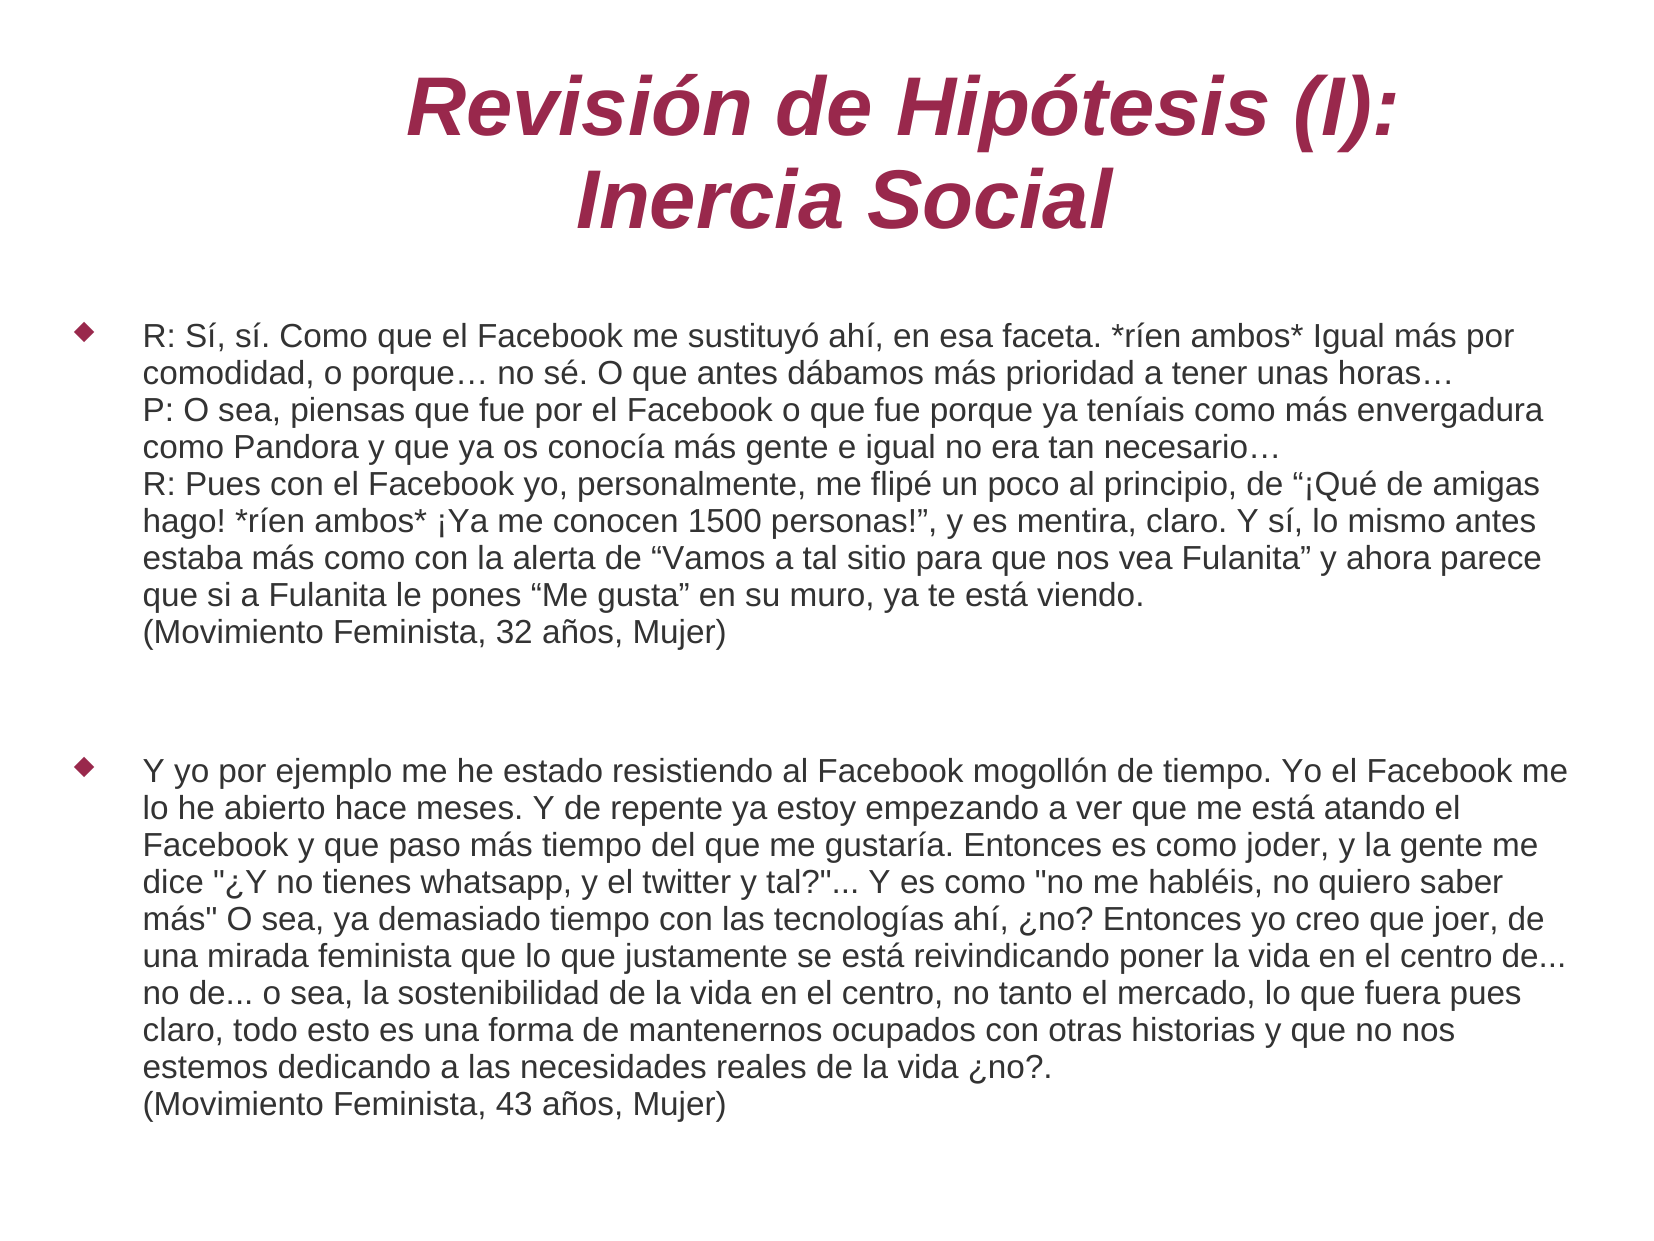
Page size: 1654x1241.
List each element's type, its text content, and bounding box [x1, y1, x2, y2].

title Revisión de Hipótesis (I): Inercia Social [82, 49, 1571, 257]
list R: Sí, sí. Como que el Facebook me sustituyó ahí, en esa faceta. *ríen ambos* Igual más por comodidad, o porque… no sé. O que antes dábamos más prioridad a tener unas horas… P: O sea, piensas que fue por el Facebook o que fue porque ya teníais como más envergadura como Pandora y que ya os conocía más gente e igual no era tan necesario… R: Pues con el Facebook yo, personalmente, me flipé un poco al principio, de “¡Qué de amigas hago! *ríen ambos* ¡Ya me conocen 1500 personas!”, y es mentira, claro. Y sí, lo mismo antes estaba más como con la alerta de “Vamos a tal sitio para que nos vea Fulanita” y ahora parece que si a Fulanita le pones “Me gusta” en su muro, ya te está viendo. (Movimiento Feminista, 32 años, Mujer) Y yo por ejemplo me he estado resistiendo al Facebook mogollón de tiempo. Yo el Facebook me lo he abierto hace meses. Y de repente ya estoy empezando a ver que me está atando el Facebook y que paso más tiempo del que me gustaría. Entonces es como joder, y la gente me dice "¿Y no tienes whatsapp, y el twitter y tal?"... Y es como "no me habléis, no quiero saber más" O sea, ya demasiado tiempo con las tecnologías ahí, ¿no? Entonces yo creo que joer, de una mirada feminista que lo que justamente se está reivindicando poner la vida en el centro de... no de... o sea, la sostenibilidad de la vida en el centro, no tanto el mercado, lo que fuera pues claro, todo esto es una forma de mantenernos ocupados con otras historias y que no nos estemos dedicando a las necesidades reales de la vida ¿no?. (Movimiento Feminista, 43 años, Mujer) [60, 317, 1571, 1182]
